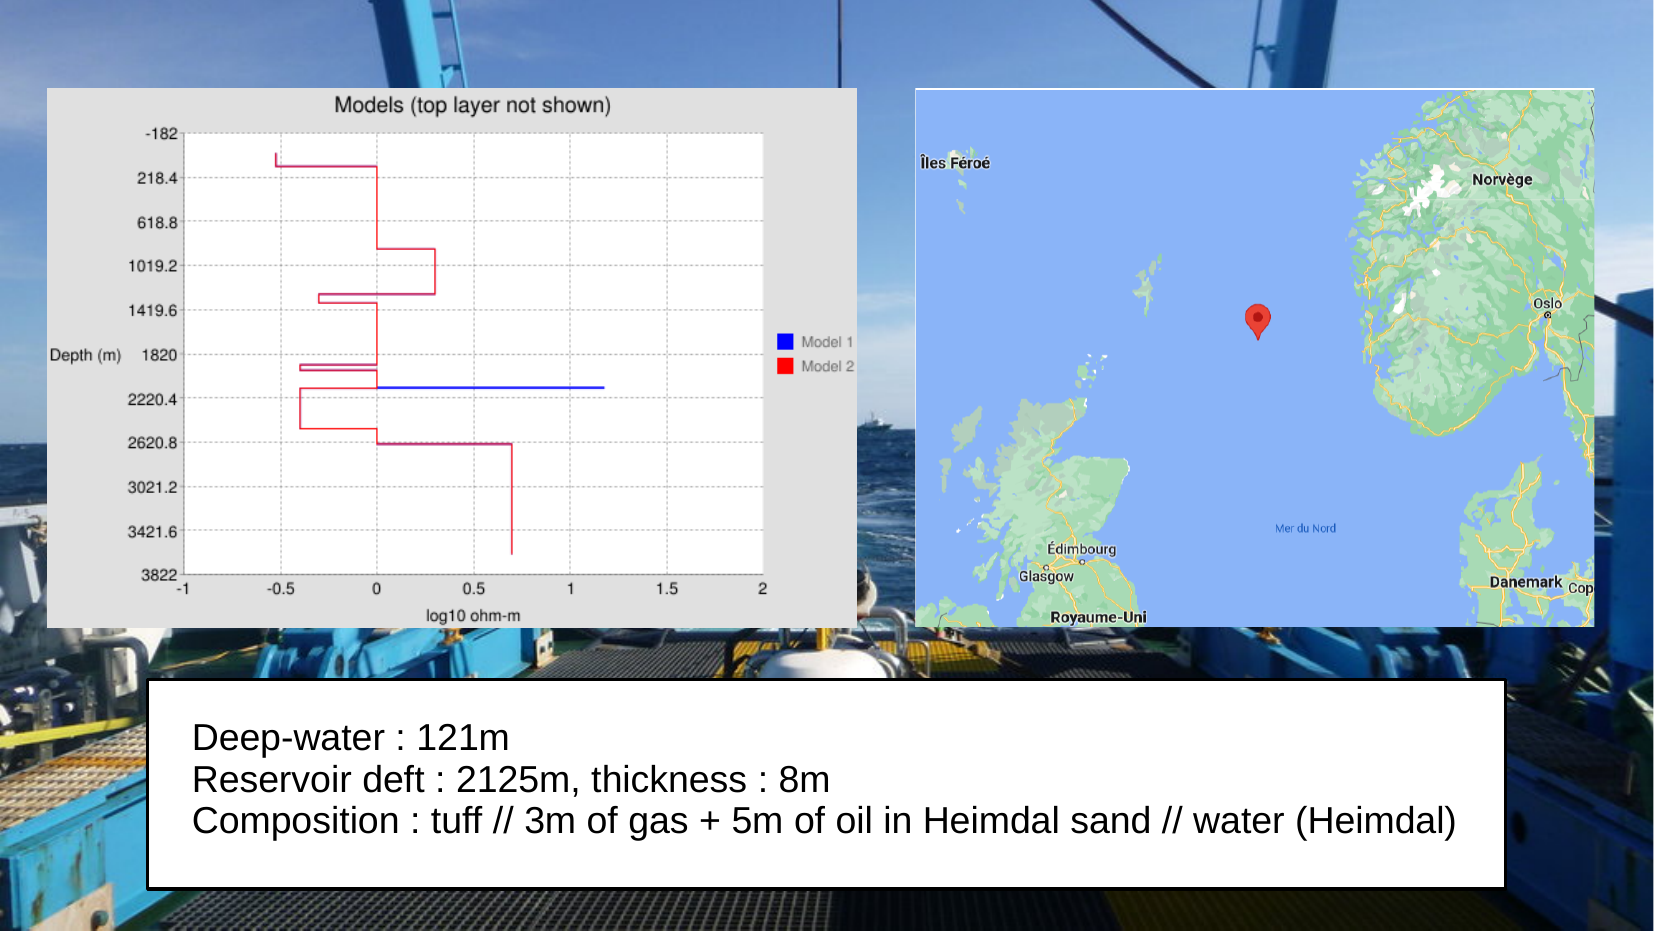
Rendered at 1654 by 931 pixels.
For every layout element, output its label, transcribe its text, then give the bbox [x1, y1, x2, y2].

text_box Deep-water : 121m Reservoir deft : 2125m, thickness : 8m Composition : tuff // 3m of gas + 5m of oil in Heimdal sand // water (Heimdal) [177, 708, 1474, 850]
text_box [147, 679, 1506, 890]
picture [0, 0, 1654, 931]
